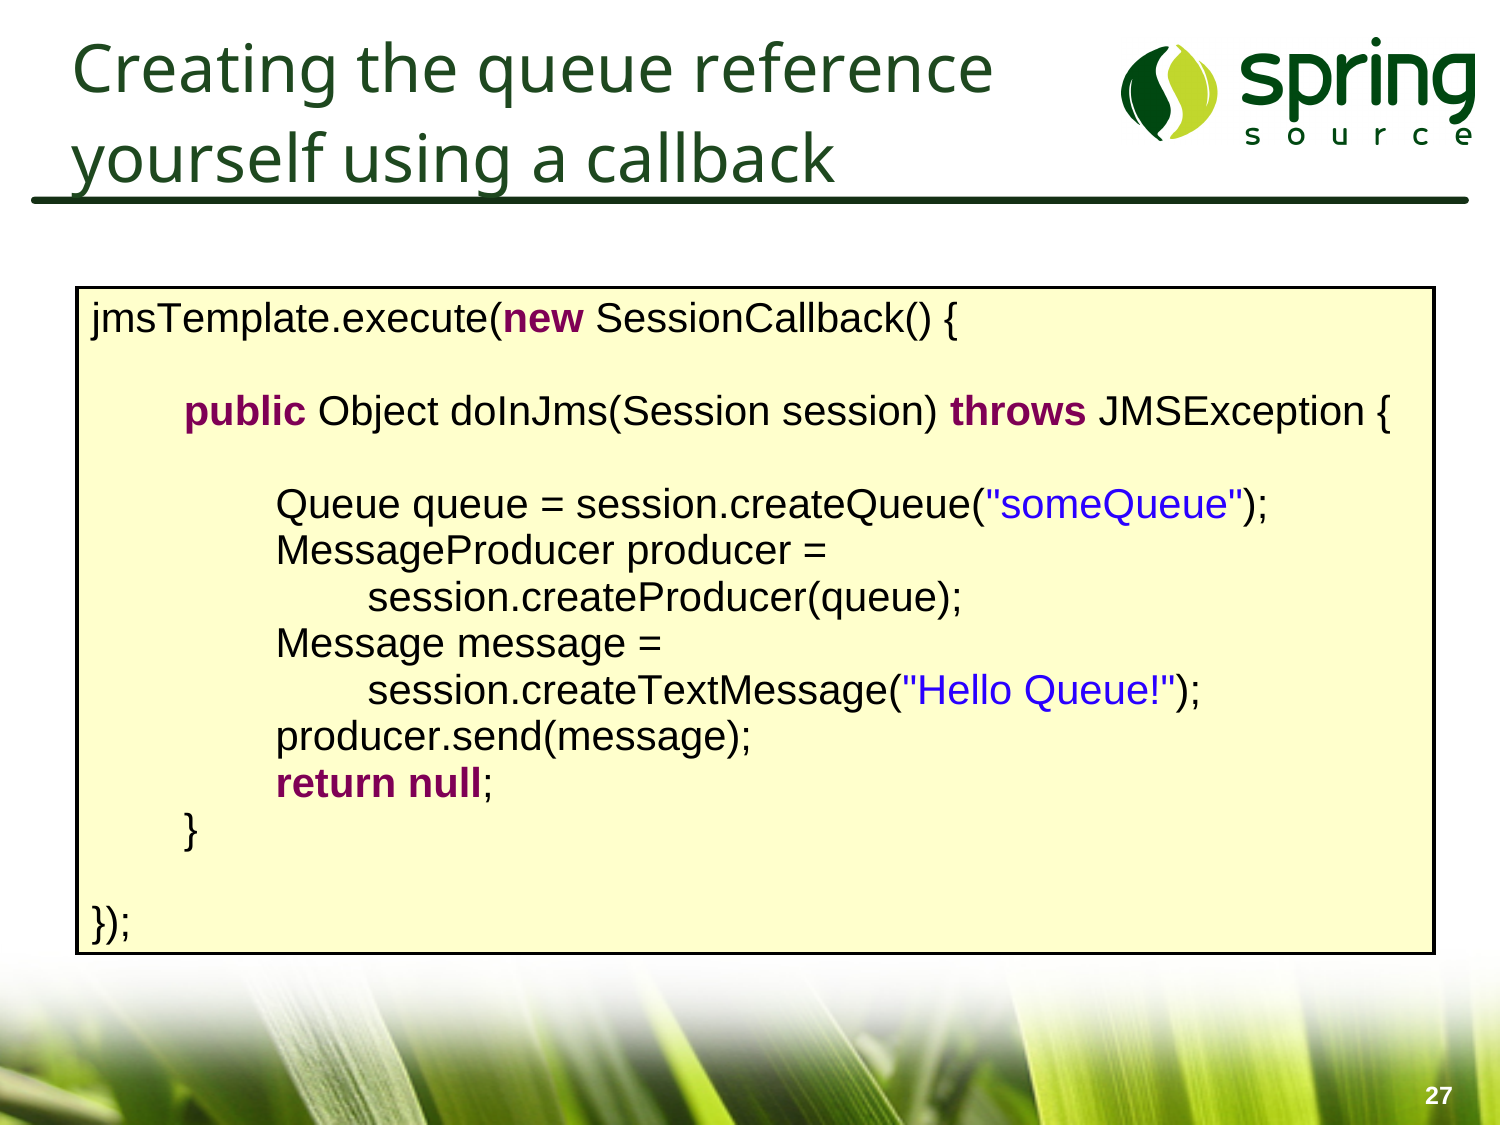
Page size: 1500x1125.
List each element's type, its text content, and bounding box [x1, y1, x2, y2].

title Creating the queue reference yourself using a callback [56, 13, 1089, 191]
text_box jmsTemplate.execute(new SessionCallback() { public Object doInJms(Session session) throws JMSException { Queue queue = session.createQueue("someQueue"); MessageProducer producer = session.createProducer(queue); Message message = session.createTextMessage("Hello Queue!"); producer.send(message); return null; } }); [76, 287, 1435, 954]
picture [0, 944, 1500, 1125]
picture [1121, 37, 1475, 145]
